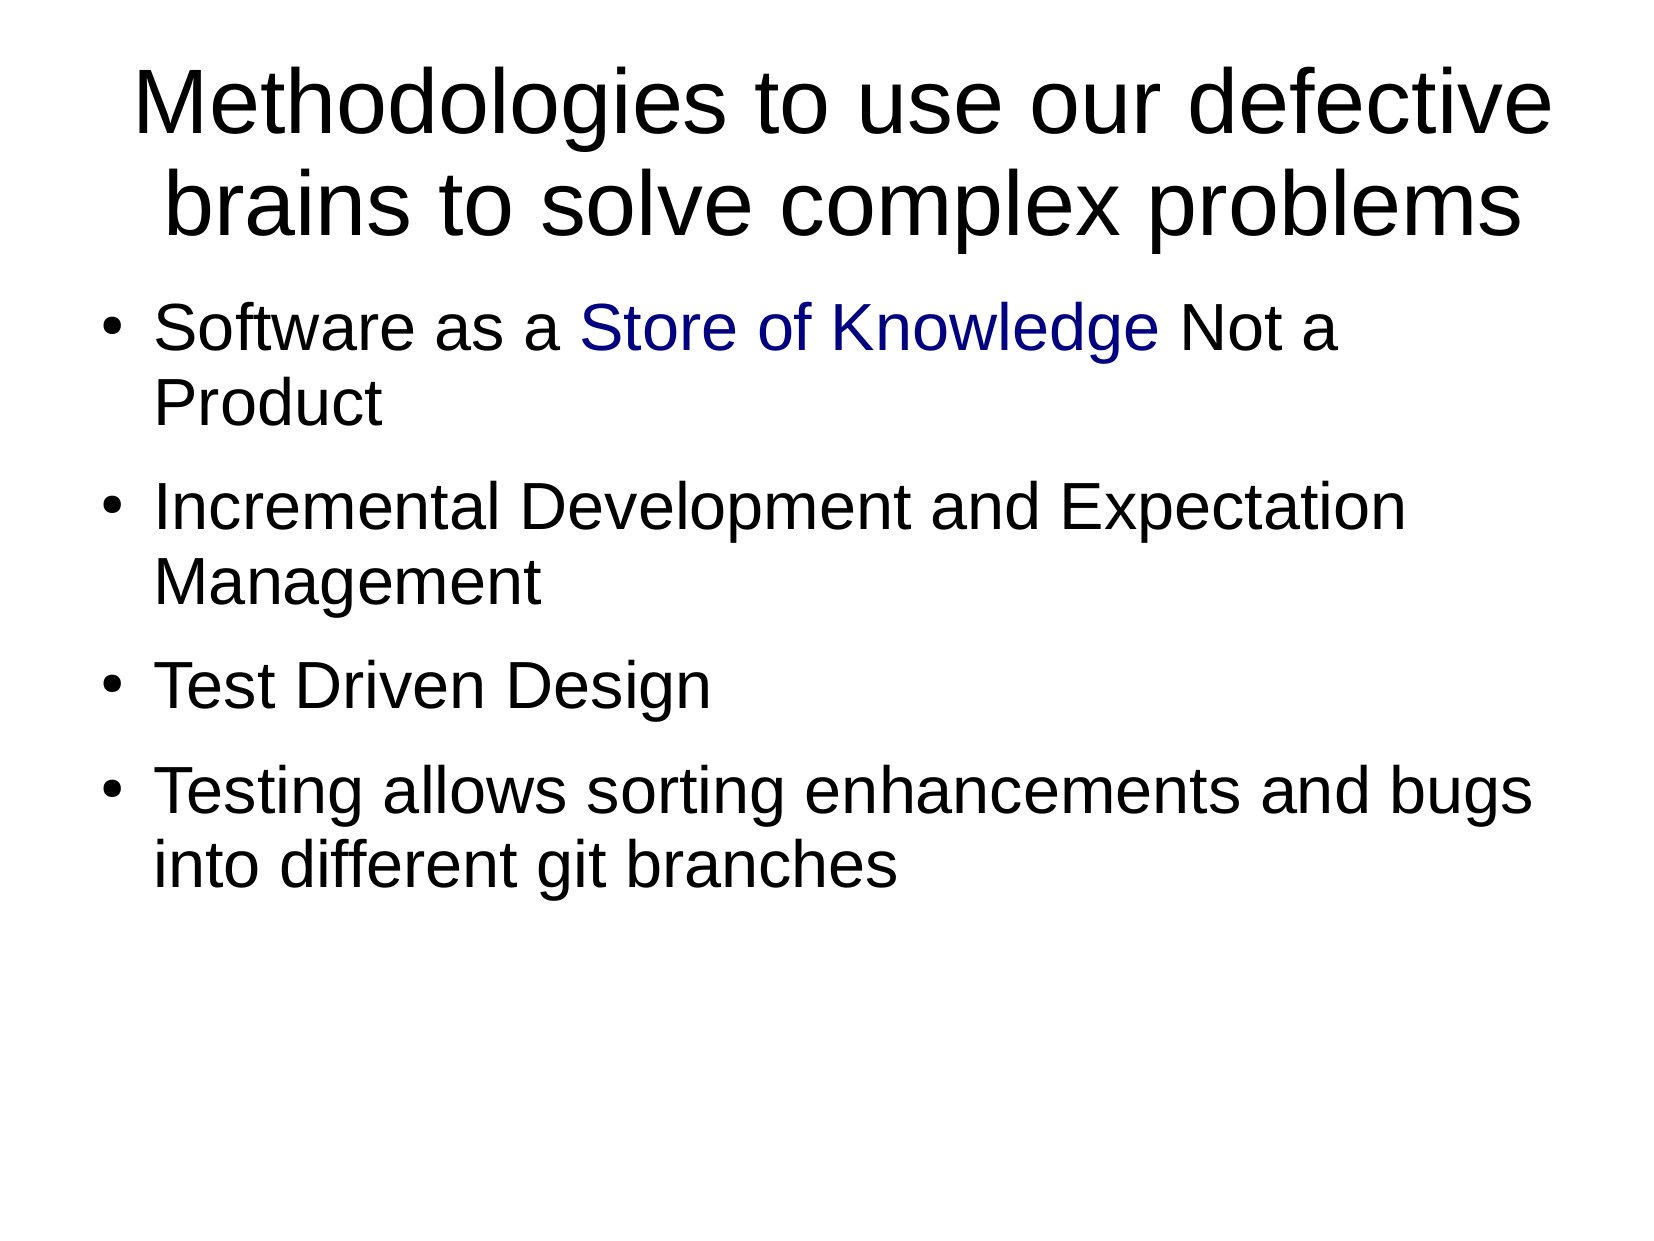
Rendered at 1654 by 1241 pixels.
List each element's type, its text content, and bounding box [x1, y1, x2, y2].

title Methodologies to use our defective brains to solve complex problems [82, 49, 1571, 257]
list Software as a Store of Knowledge Not a Product Incremental Development and Expectation Management Test Driven Design Testing allows sorting enhancements and bugs into different git branches [82, 290, 1571, 1010]
